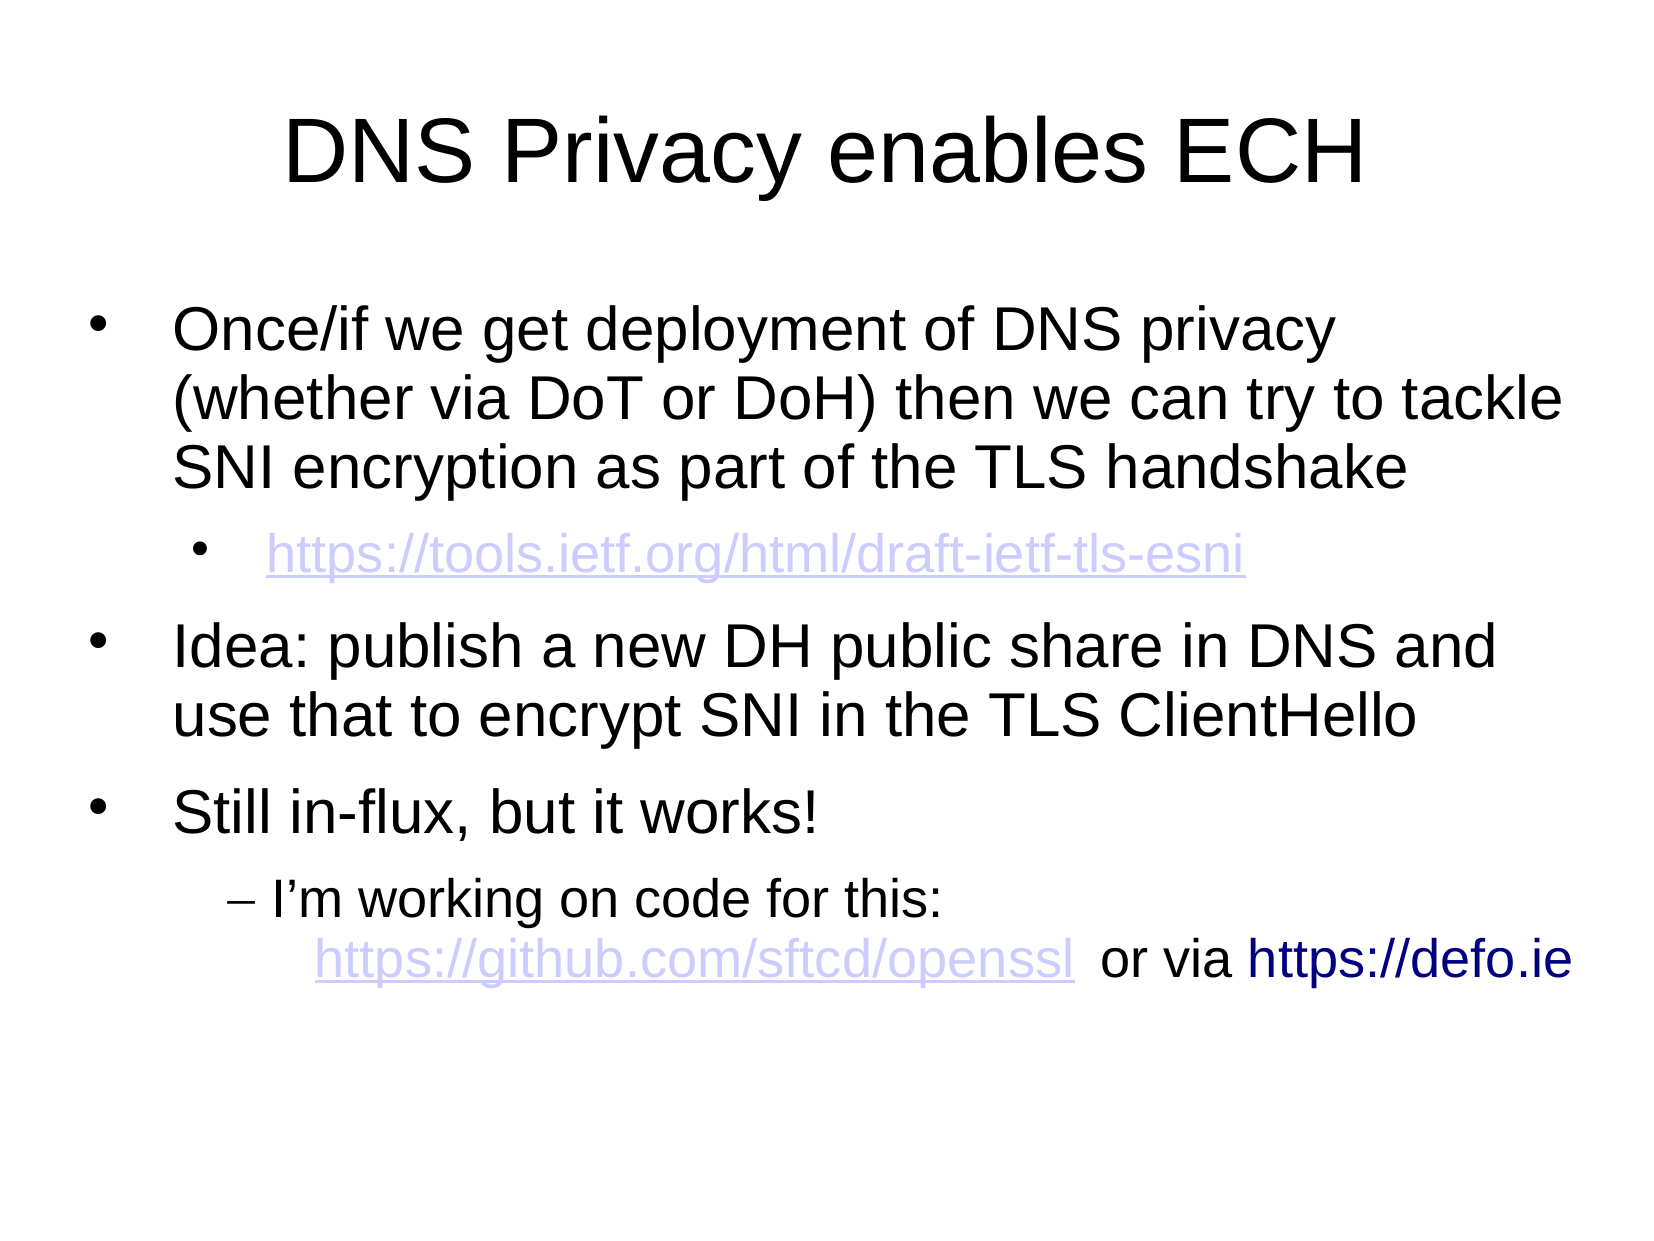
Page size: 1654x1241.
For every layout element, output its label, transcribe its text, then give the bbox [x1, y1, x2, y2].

list Once/if we get deployment of DNS privacy (whether via DoT or DoH) then we can try to tackle SNI encryption as part of the TLS handshake https://tools.ietf.org/html/draft-ietf-tls-esni Idea: publish a new DH public share in DNS and use that to encrypt SNI in the TLS ClientHello Still in-flux, but it works! I’m working on code for this: https://github.com/sftcd/openssl or via https://defo.ie [88, 290, 1575, 1009]
title DNS Privacy enables ECH [82, 49, 1570, 256]
